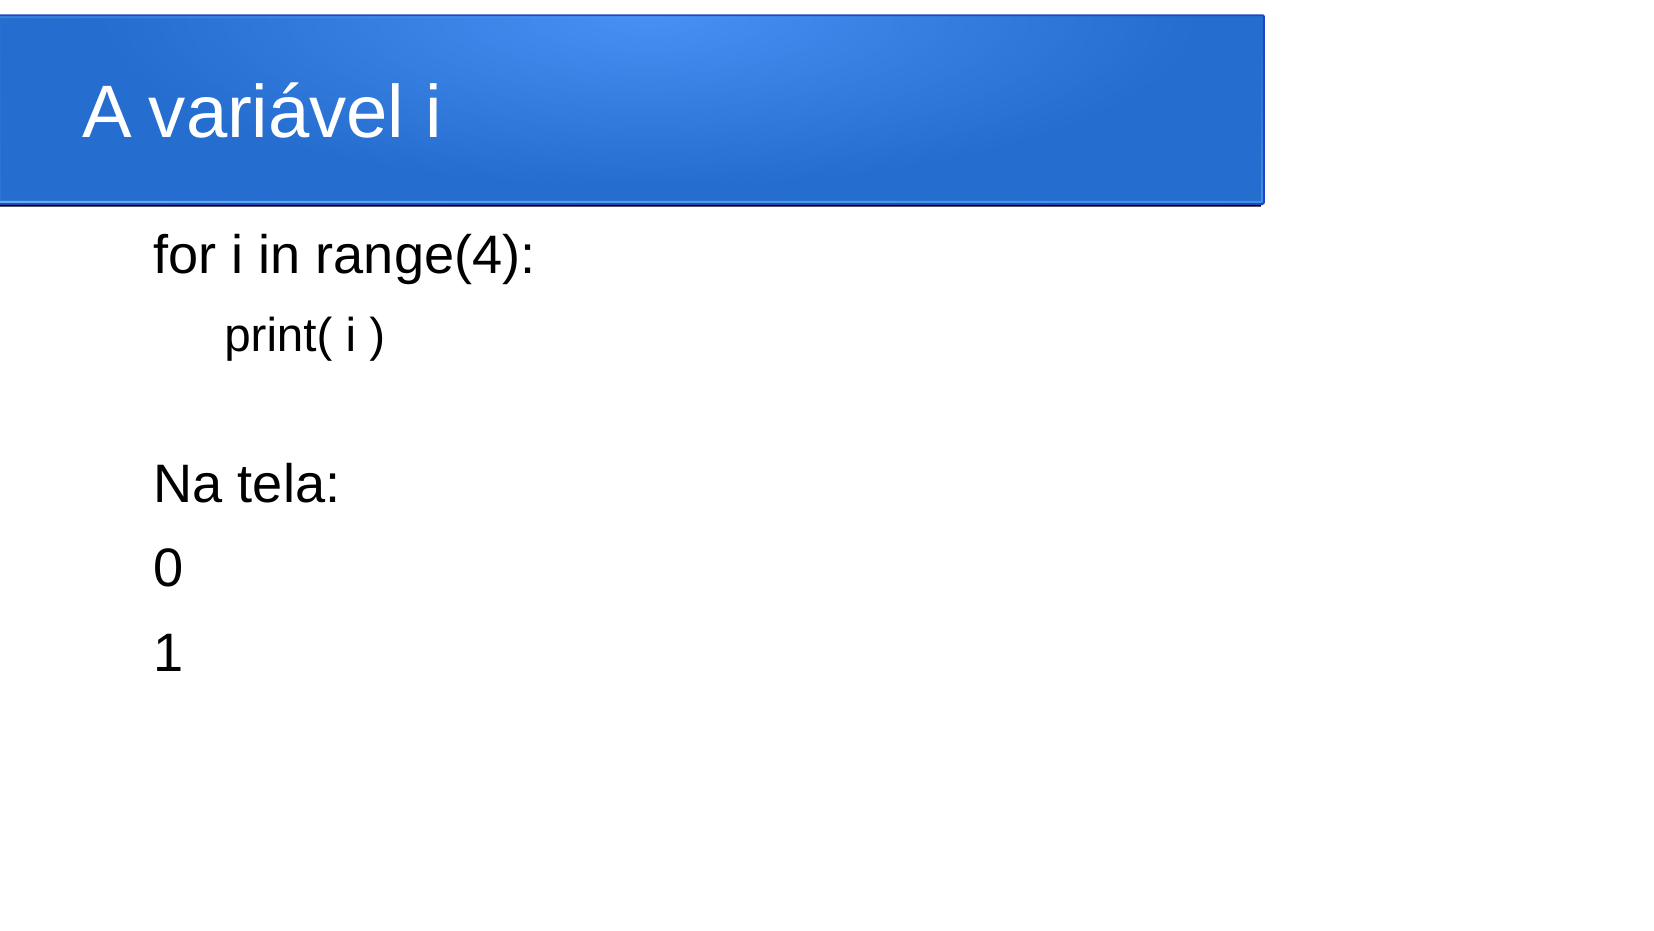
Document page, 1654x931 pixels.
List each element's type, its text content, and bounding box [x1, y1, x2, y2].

list for i in range(4): print( i ) Na tela: 0 1 [82, 224, 1571, 764]
title A variável i [82, 35, 1235, 189]
